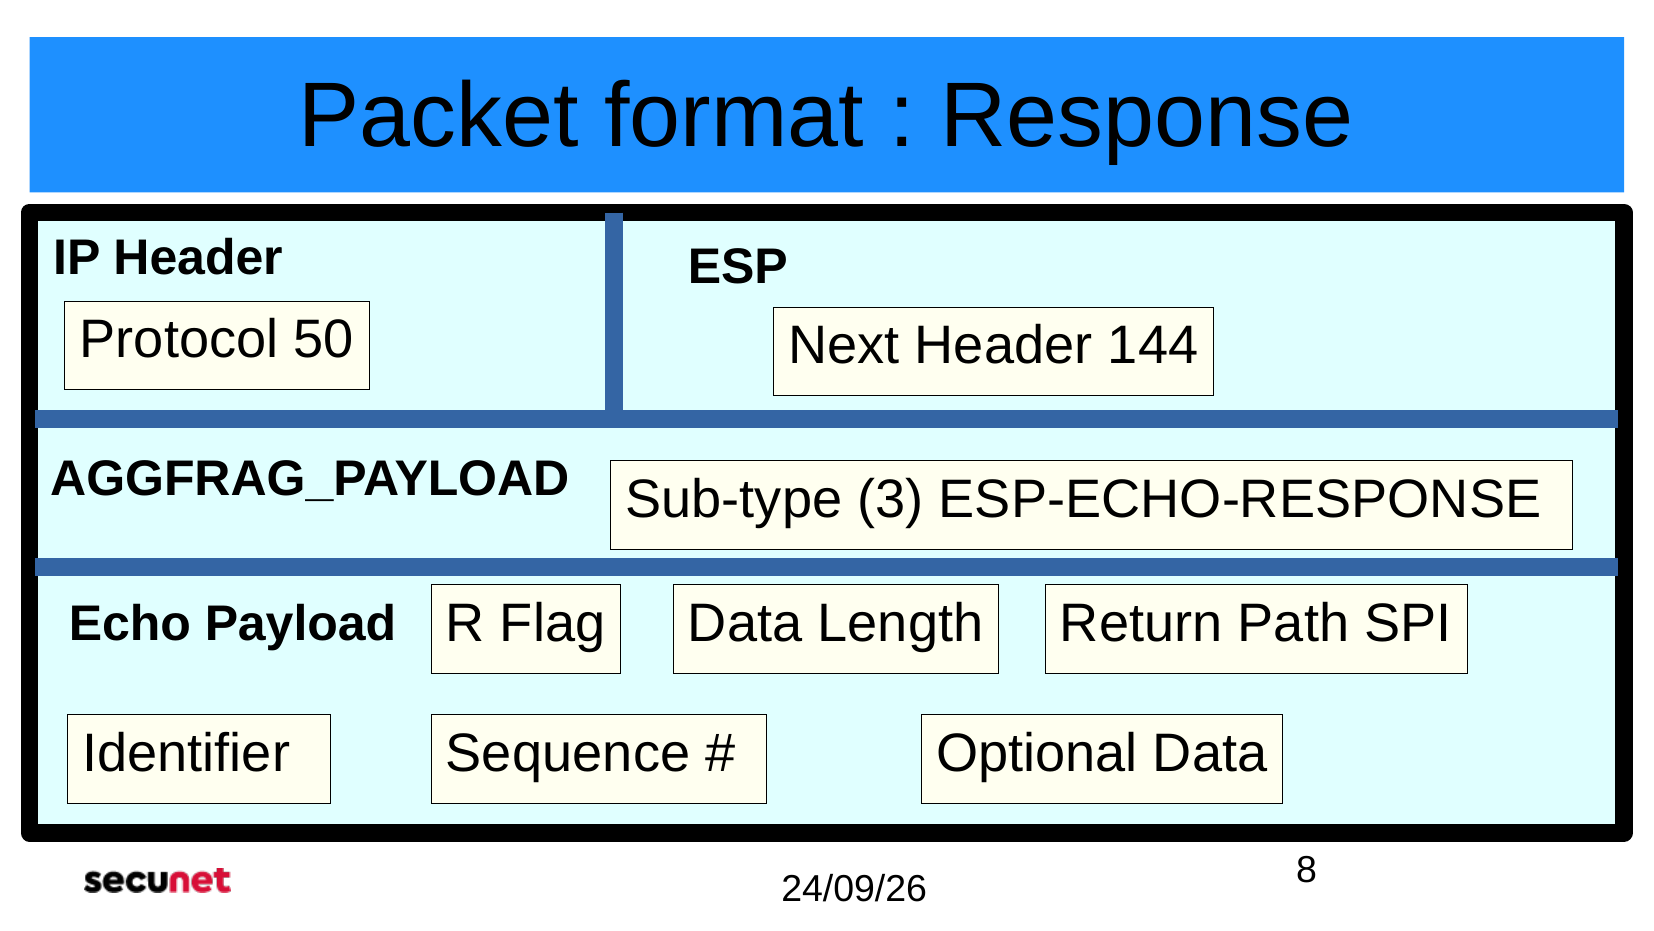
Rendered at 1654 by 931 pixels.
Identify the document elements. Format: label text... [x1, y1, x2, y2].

text_box Optional Data [921, 714, 1283, 804]
text_box R Flag [431, 584, 621, 674]
title Packet format : Response [29, 37, 1625, 193]
text_box Data Length [673, 584, 999, 674]
picture [84, 868, 231, 893]
text_box Sequence # [431, 714, 767, 804]
text_box Protocol 50 [64, 301, 370, 390]
text_box Return Path SPI [1045, 584, 1468, 674]
text_box Identifier [67, 715, 331, 804]
text_box ESP [673, 230, 909, 302]
text_box AGGFRAG_PAYLOAD [35, 442, 626, 514]
text_box Sub-type (3) ESP-ECHO-RESPONSE [610, 460, 1573, 550]
text_box Echo Payload [54, 588, 420, 715]
text_box IP Header [29, 212, 1625, 833]
text_box Next Header 144 [773, 307, 1214, 396]
